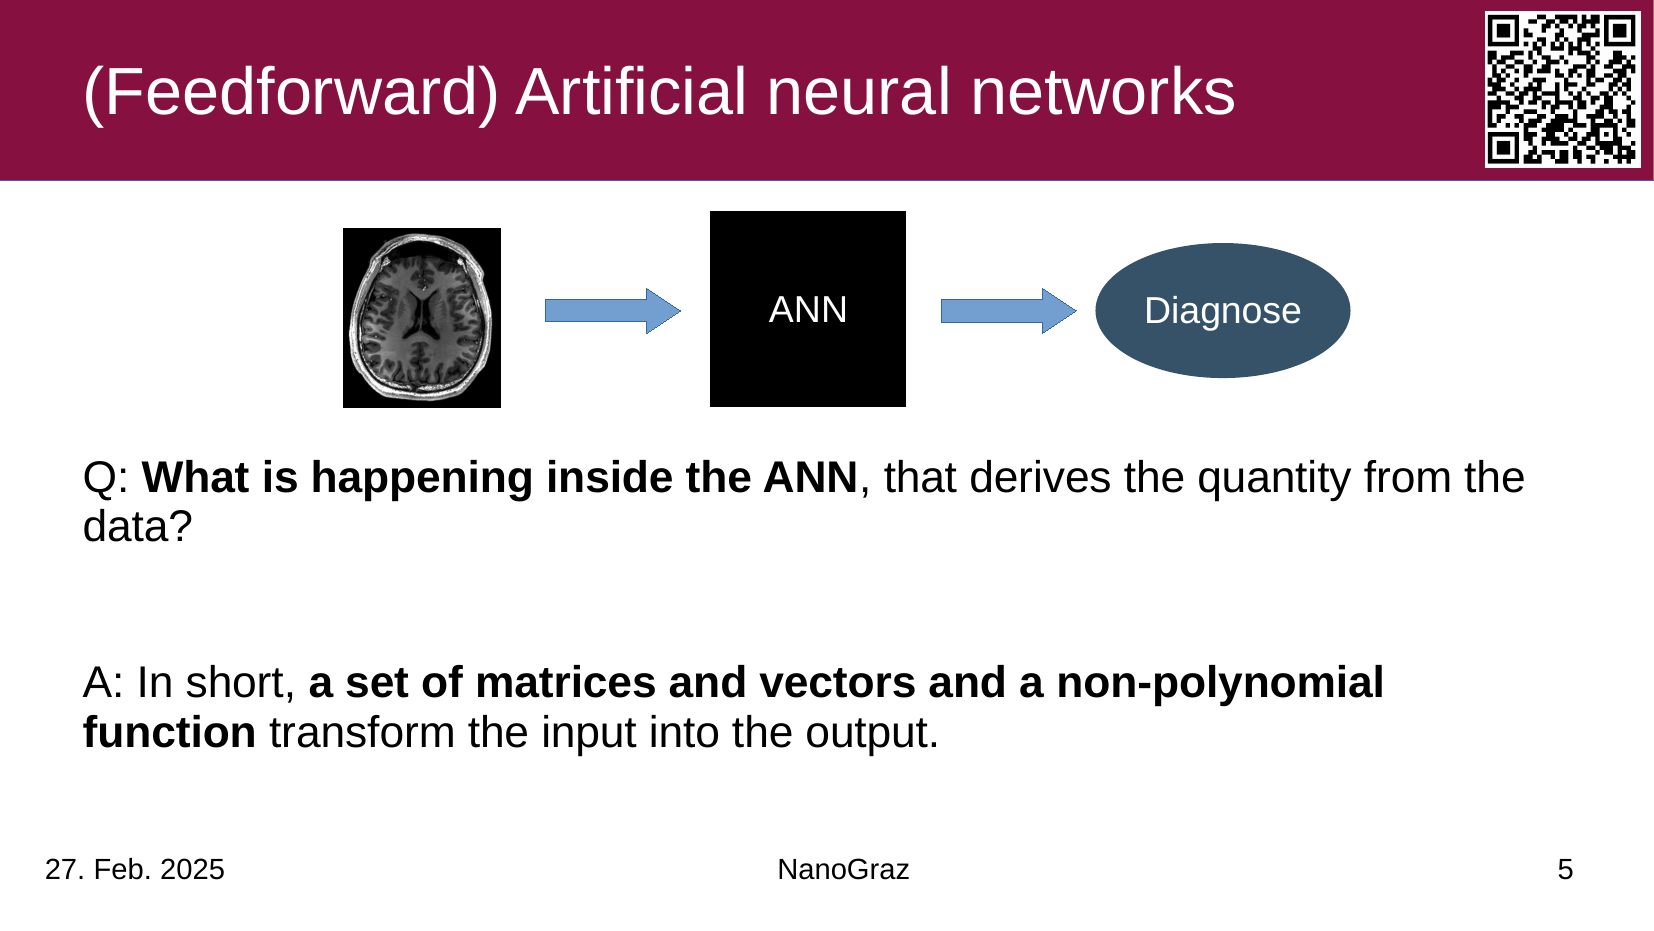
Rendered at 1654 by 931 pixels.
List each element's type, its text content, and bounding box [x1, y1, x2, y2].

text_box [941, 288, 1077, 334]
picture [343, 228, 501, 408]
title (Feedforward) Artificial neural networks [82, 13, 1571, 169]
text_box [545, 288, 681, 334]
list Q: What is happening inside the ANN, that derives the quantity from the data? A: In short, a set of matrices and vectors and a non-polynomial function transform the input into the output. [82, 217, 1571, 758]
text_box ANN [710, 211, 906, 407]
picture [1485, 11, 1641, 168]
text_box Diagnose [1095, 243, 1351, 379]
